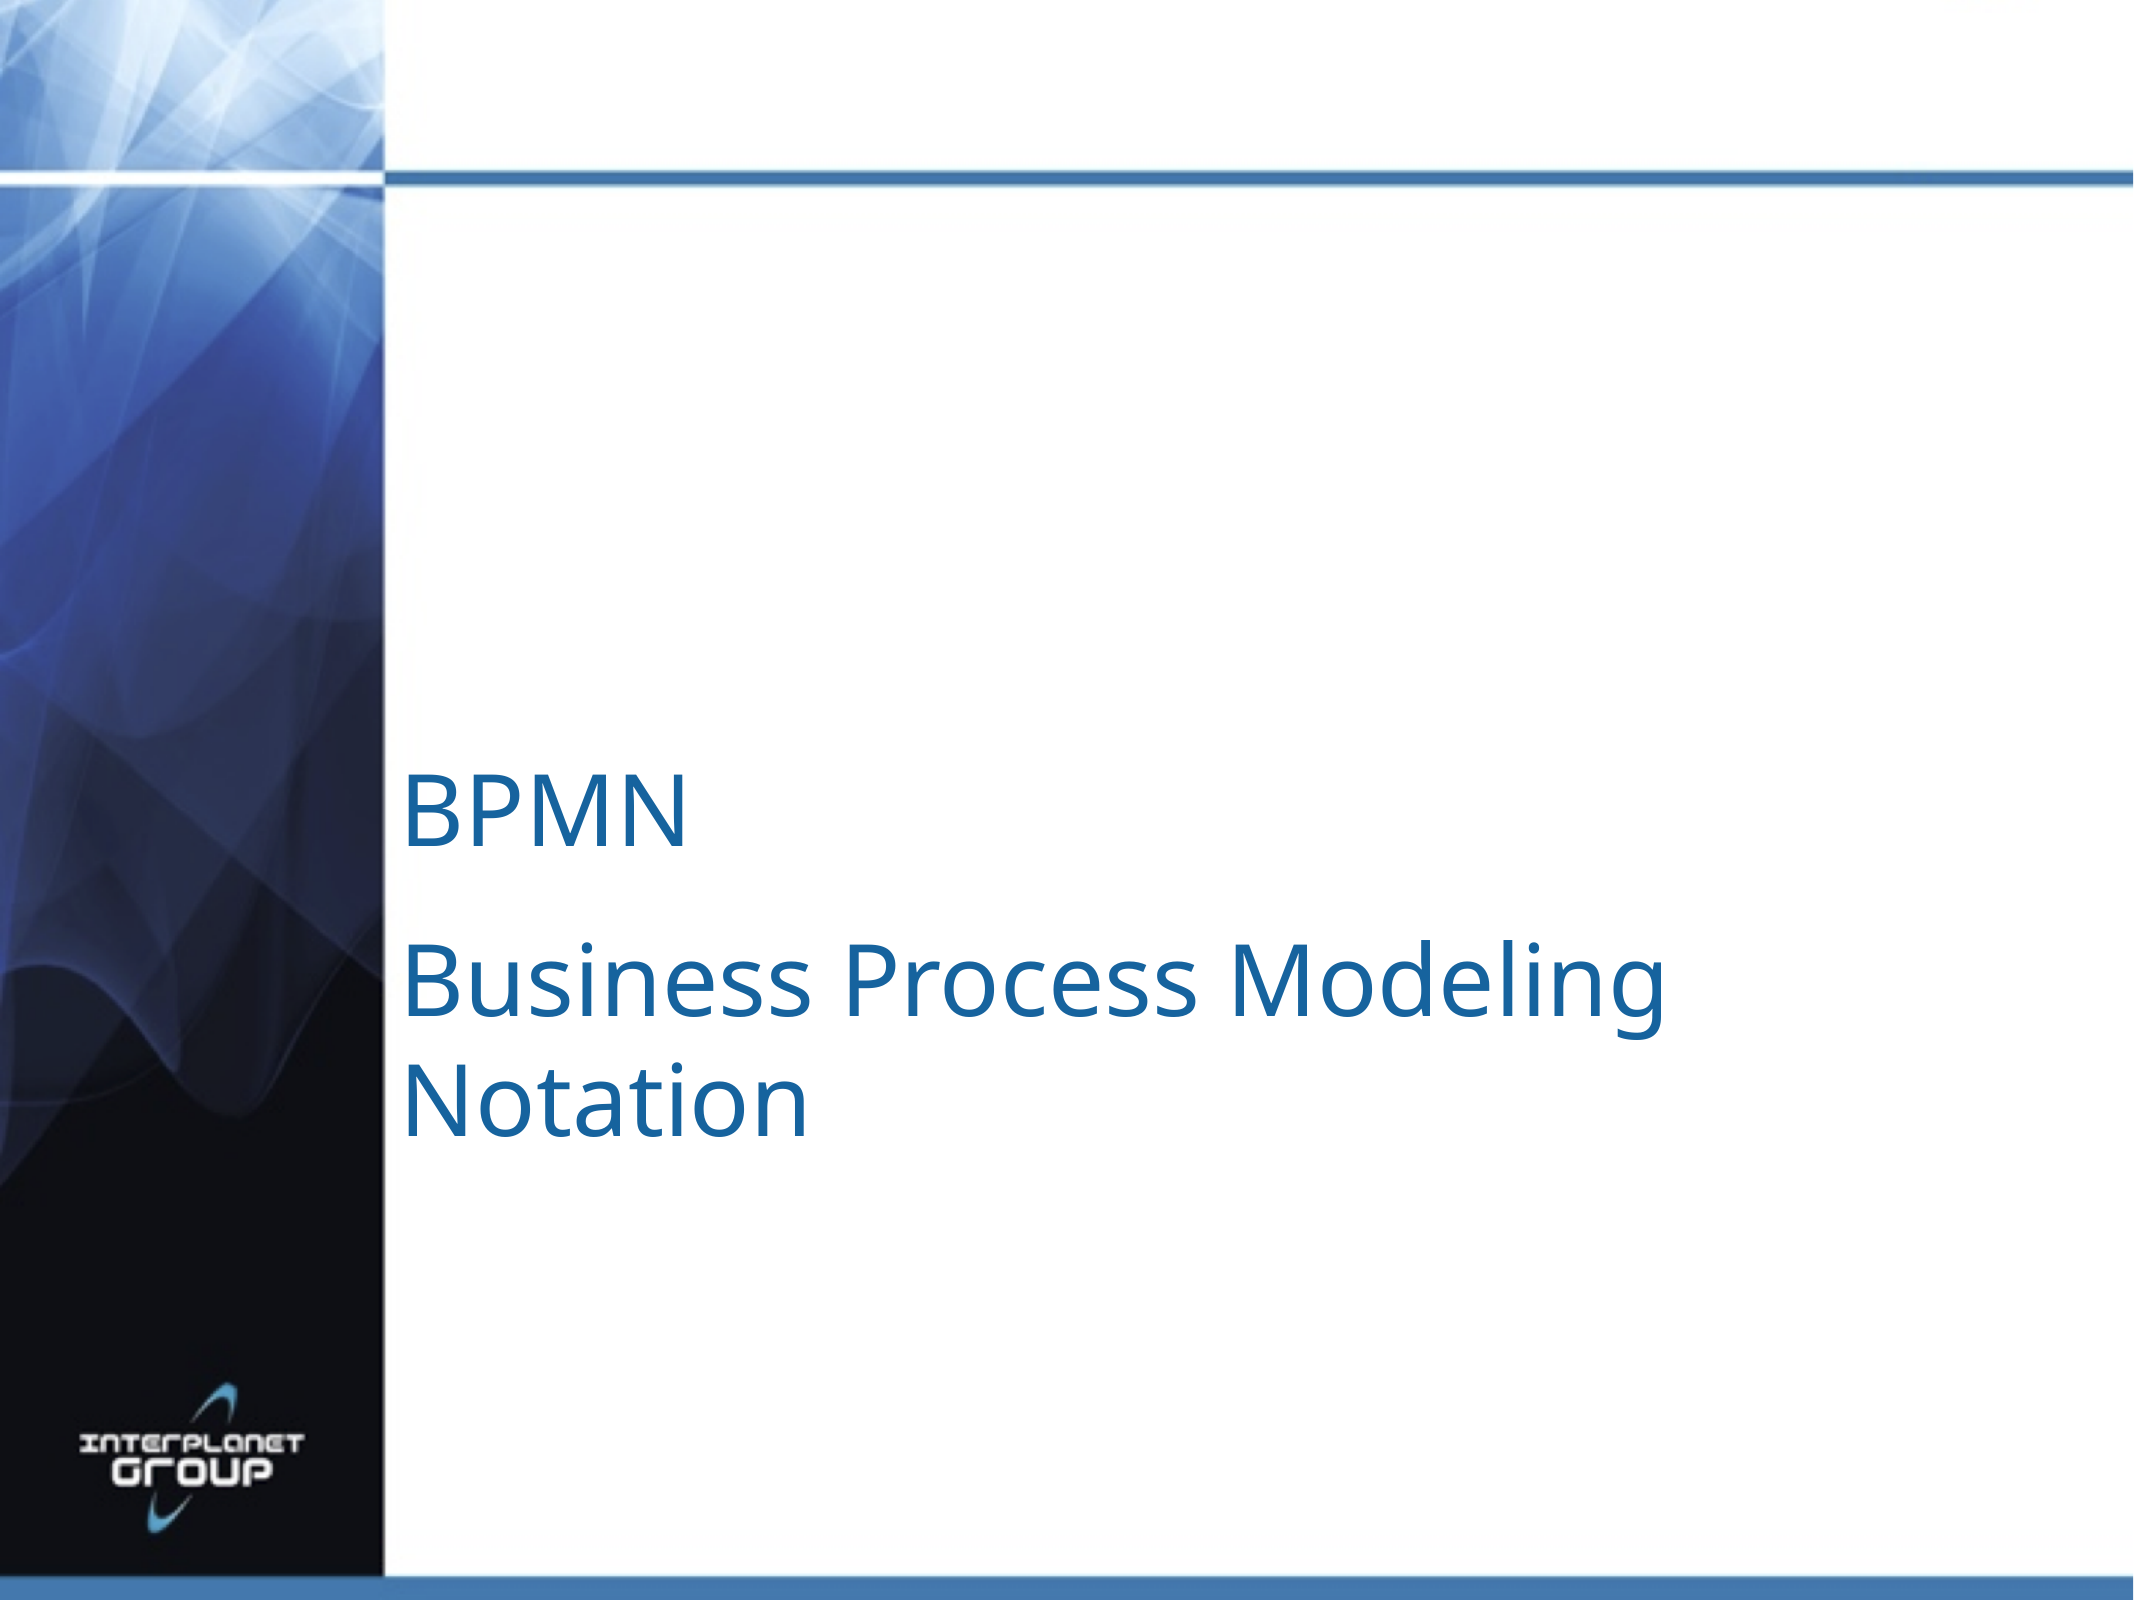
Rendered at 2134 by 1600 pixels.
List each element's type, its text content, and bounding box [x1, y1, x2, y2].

picture [0, 0, 2134, 1600]
title [391, 22, 2109, 335]
list BPMN Business Process Modeling Notation [391, 335, 2109, 1567]
